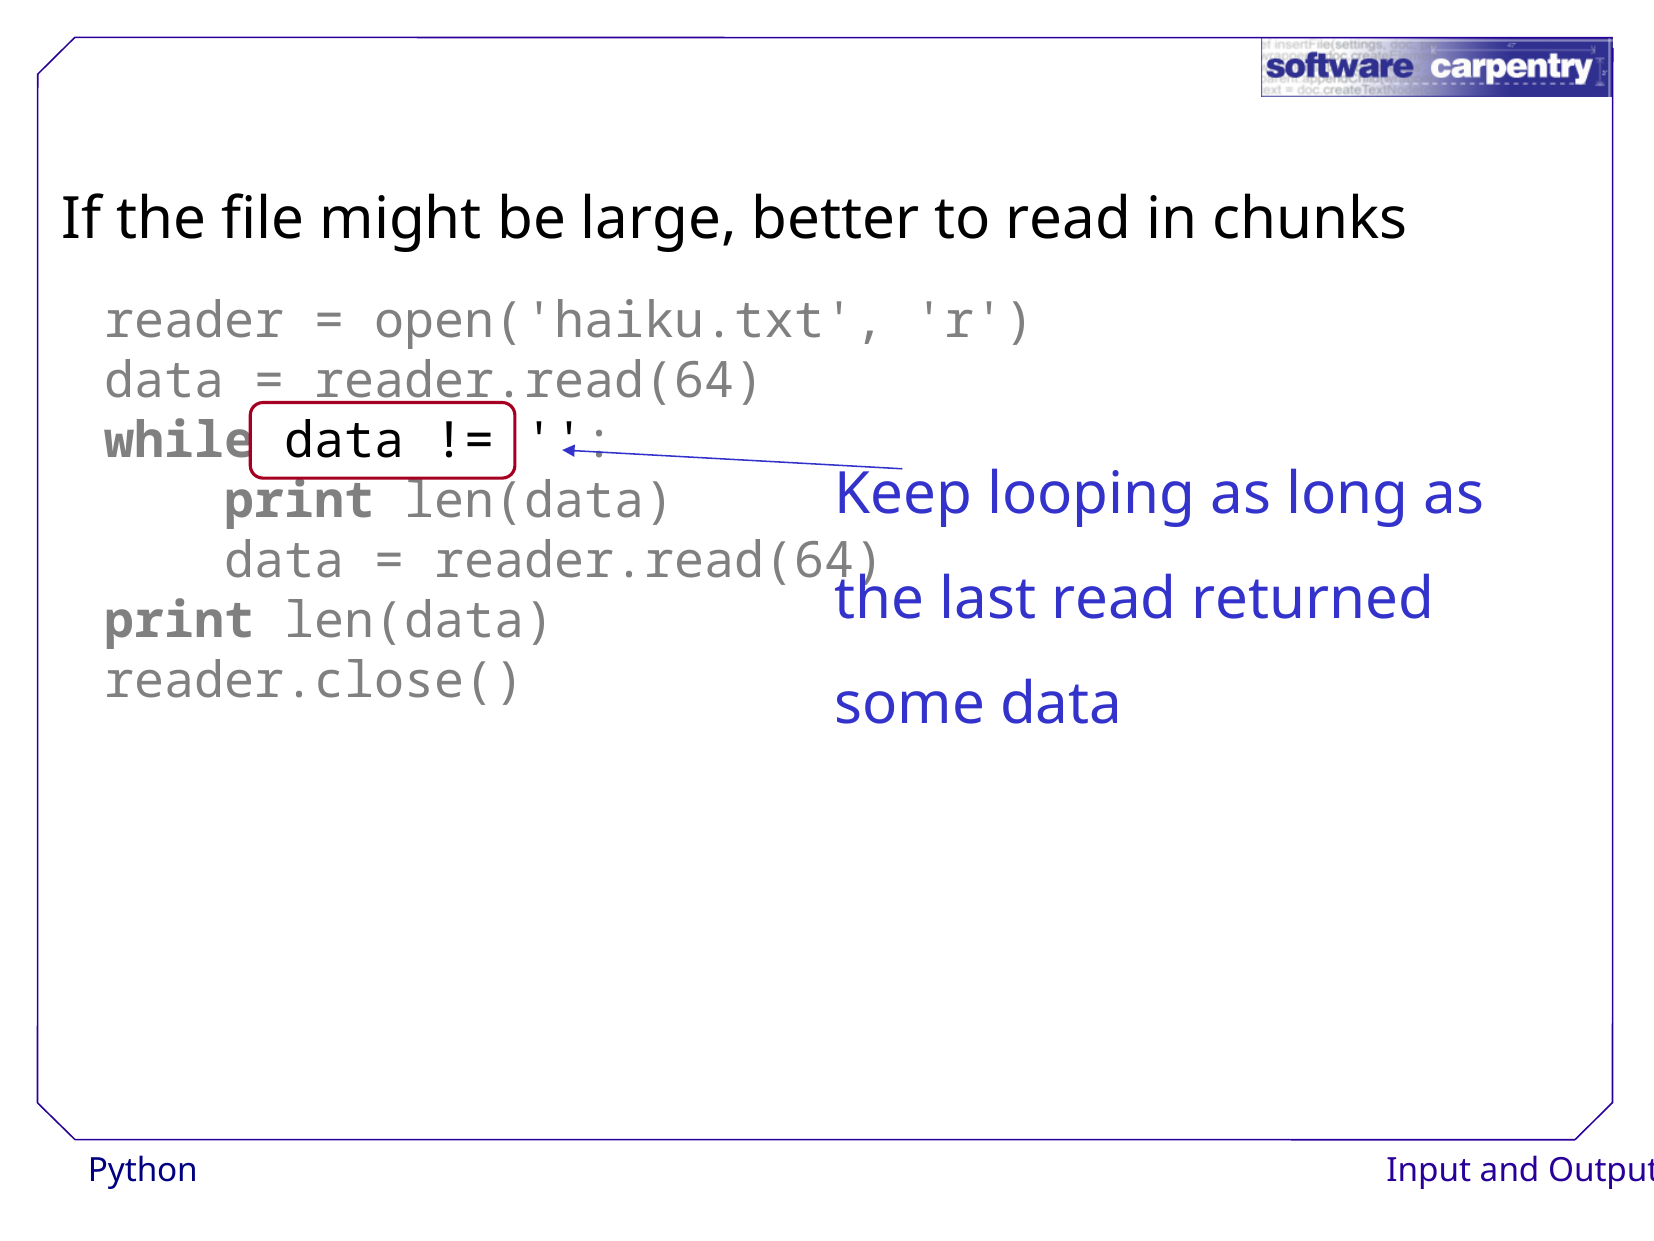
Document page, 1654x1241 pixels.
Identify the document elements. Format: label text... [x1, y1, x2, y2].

text_box If the file might be large, better to read in chunks [47, 138, 1573, 259]
text_box reader = open('haiku.txt', 'r') data = reader.read(64) while data != '': print len(data) data = reader.read(64) print len(data) reader.close() [89, 279, 1512, 1027]
text_box Keep looping as long as the last read returned some data [819, 412, 1650, 743]
picture [1261, 39, 1613, 97]
